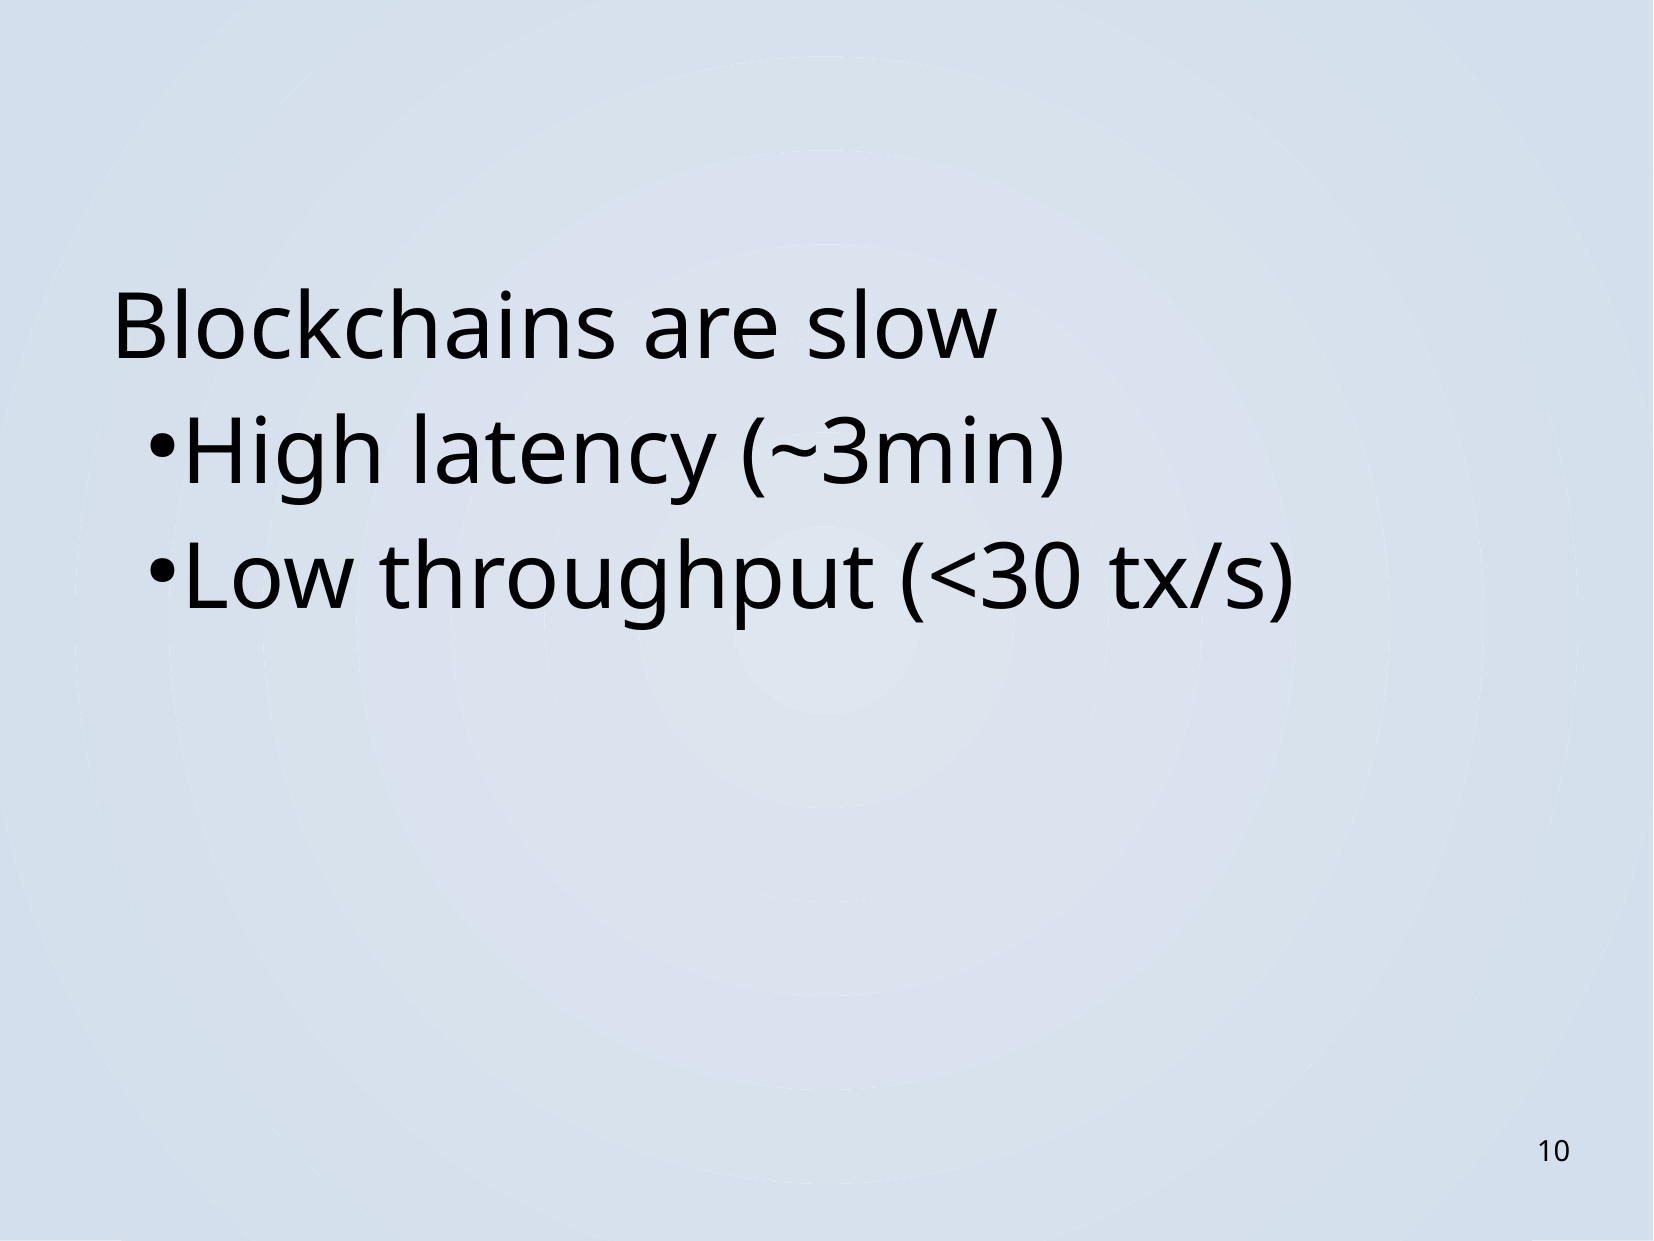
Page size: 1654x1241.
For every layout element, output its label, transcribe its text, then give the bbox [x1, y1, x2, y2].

text_box Blockchains are slow High latency (~3min) Low throughput (<30 tx/s) [95, 252, 1443, 589]
